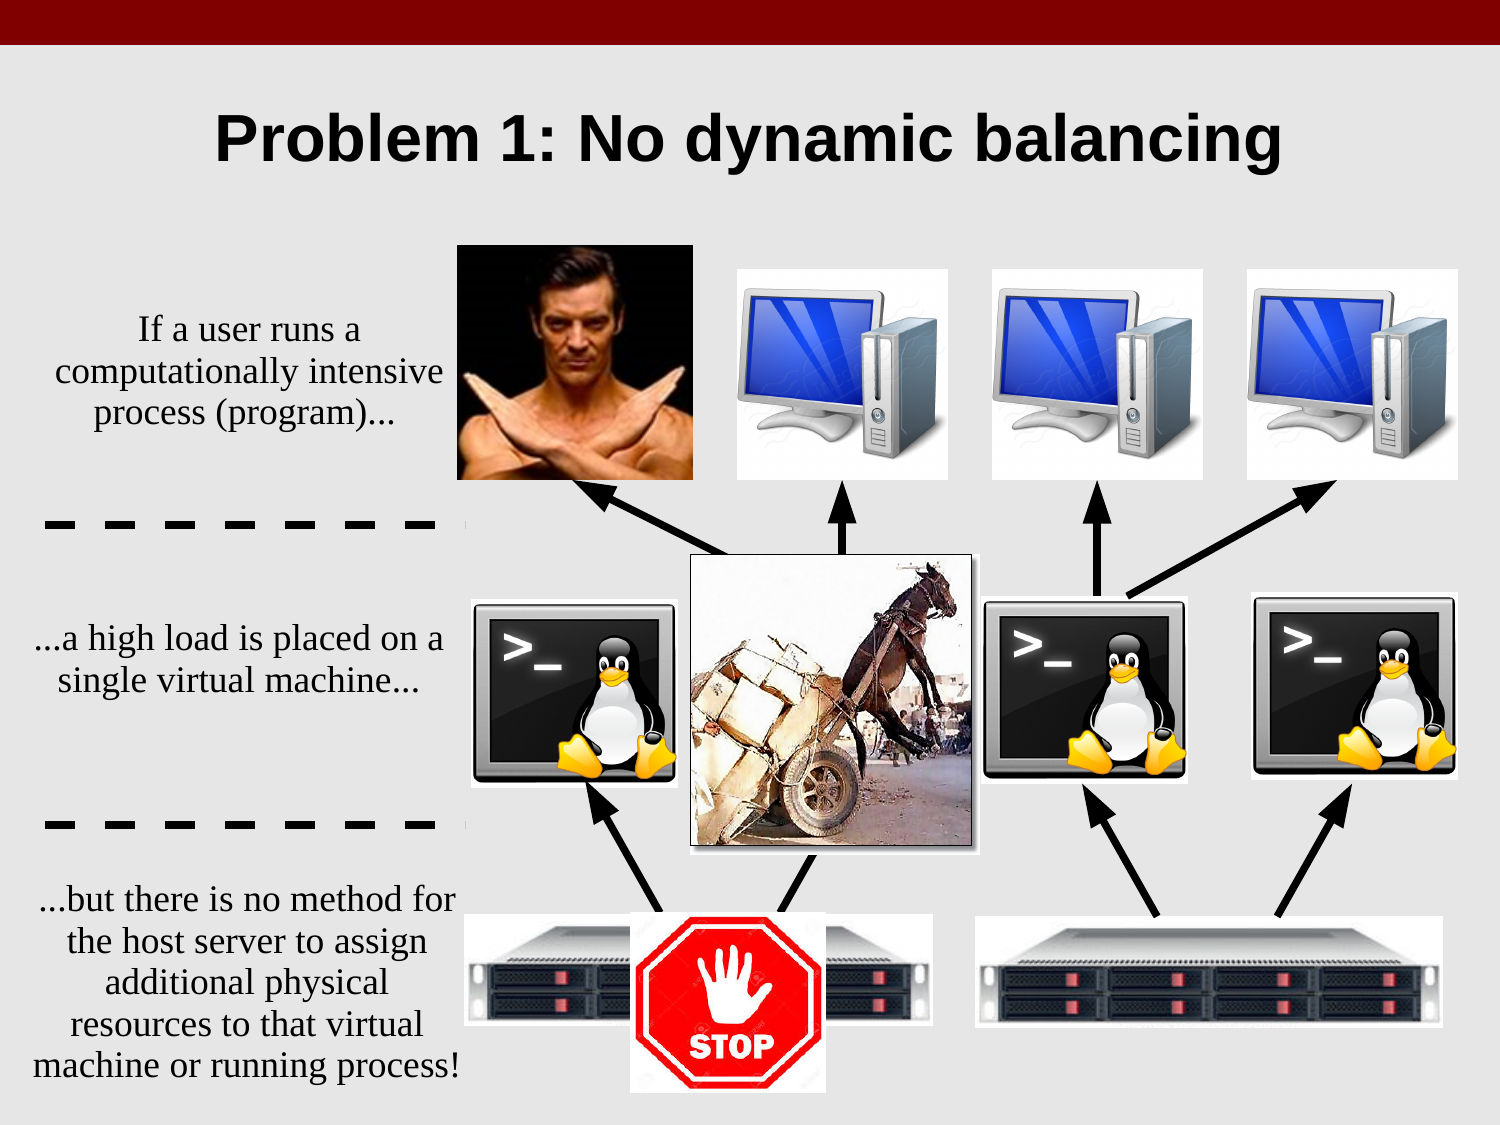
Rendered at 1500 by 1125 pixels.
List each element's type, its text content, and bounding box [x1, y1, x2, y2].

picture [981, 596, 1188, 784]
picture [464, 912, 933, 1093]
picture [690, 554, 980, 856]
text_box ...a high load is placed on a single virtual machine... [6, 609, 471, 709]
title Problem 1: No dynamic balancing [75, 44, 1425, 233]
picture [992, 269, 1203, 480]
picture [471, 599, 678, 788]
picture [1247, 269, 1458, 480]
picture [975, 916, 1443, 1028]
text_box If a user runs a computationally intensive process (program)... [17, 299, 457, 442]
picture [737, 269, 948, 480]
text_box ...but there is no method for the host server to assign additional physical resources to that virtual machine or running process! [15, 870, 481, 1096]
picture [457, 245, 693, 480]
picture [1251, 592, 1458, 781]
